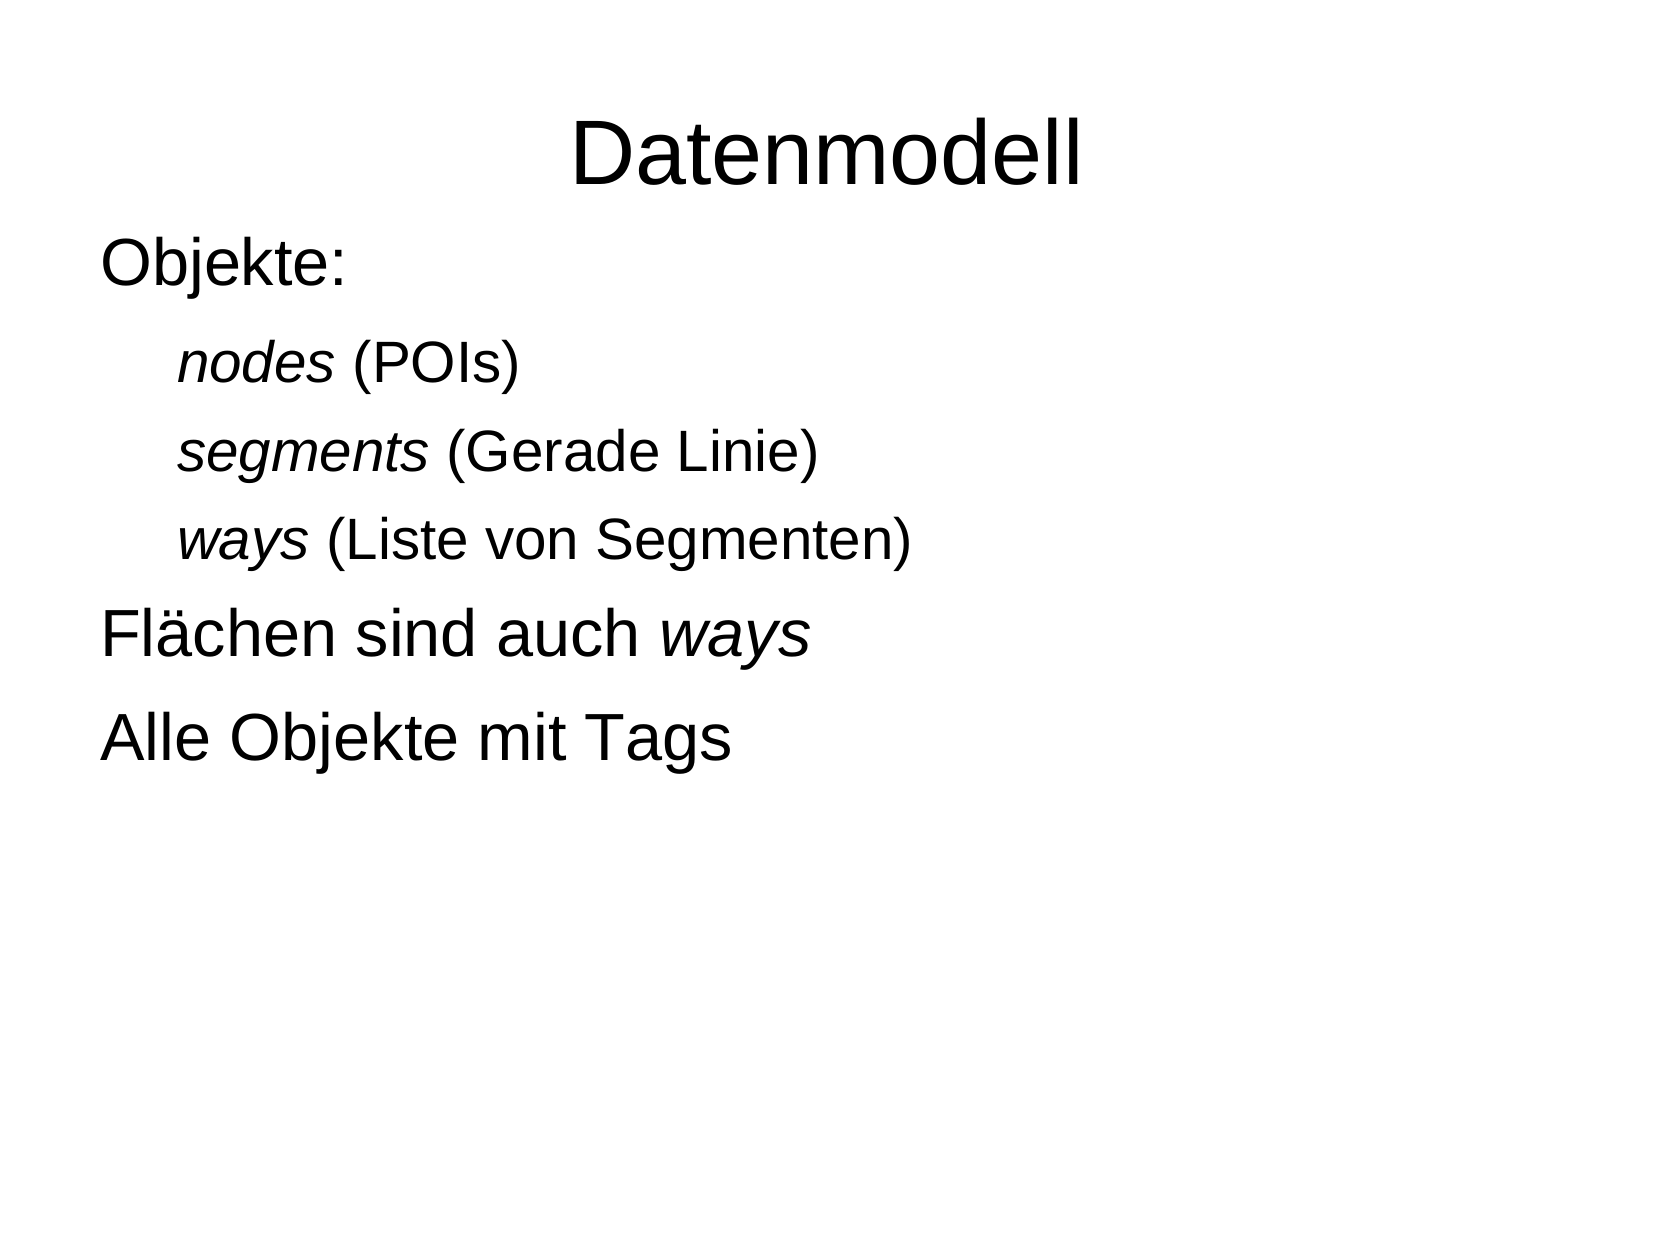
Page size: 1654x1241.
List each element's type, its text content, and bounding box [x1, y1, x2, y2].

title Datenmodell [82, 49, 1571, 225]
list Objekte: nodes (POIs) segments (Gerade Linie) ways (Liste von Segmenten) Flächen sind auch ways Alle Objekte mit Tags [82, 225, 1571, 1030]
